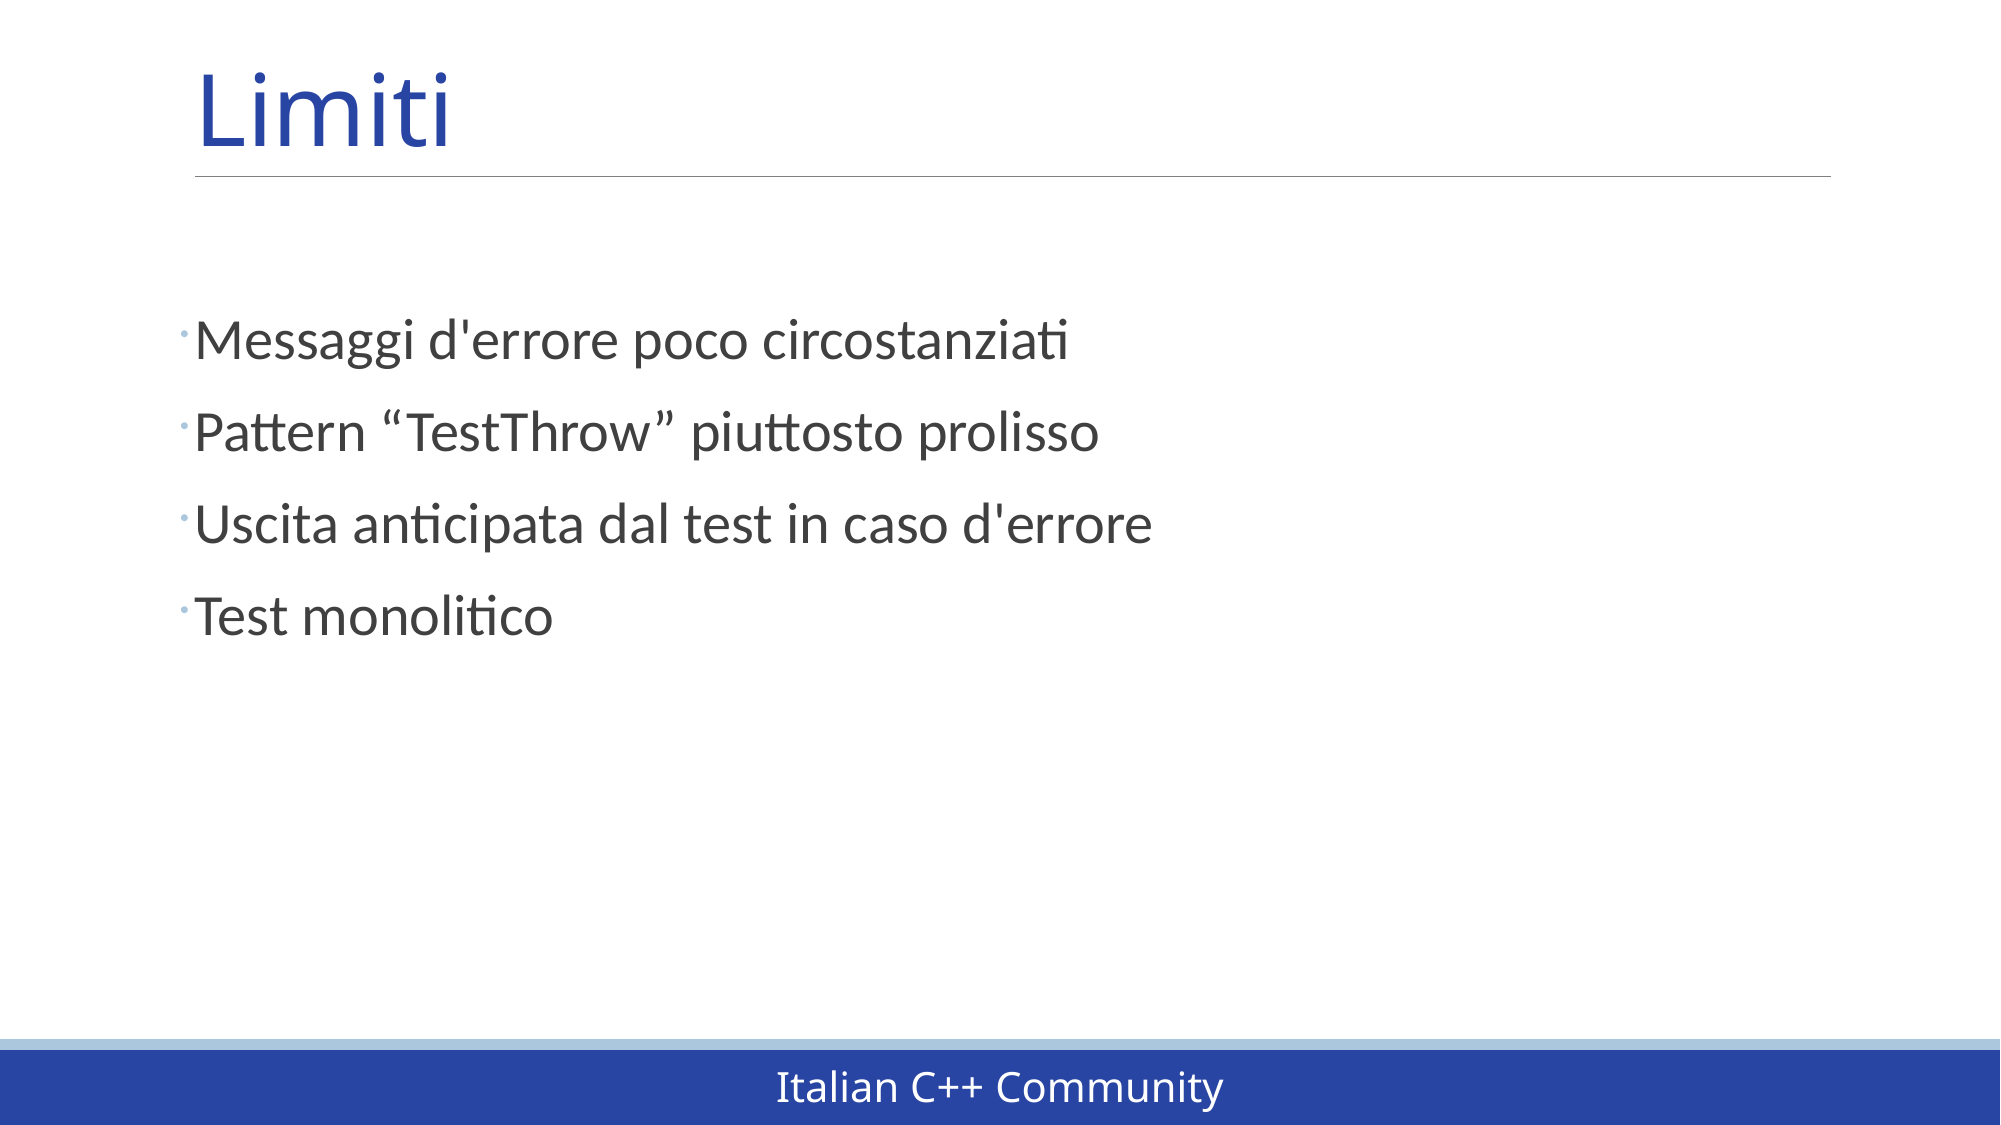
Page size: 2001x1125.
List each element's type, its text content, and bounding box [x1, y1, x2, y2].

list Messaggi d'errore poco circostanziati Pattern “TestThrow” piuttosto prolisso Uscita anticipata dal test in caso d'errore Test monolitico [179, 202, 1830, 1011]
title Limiti [179, 2, 1830, 175]
